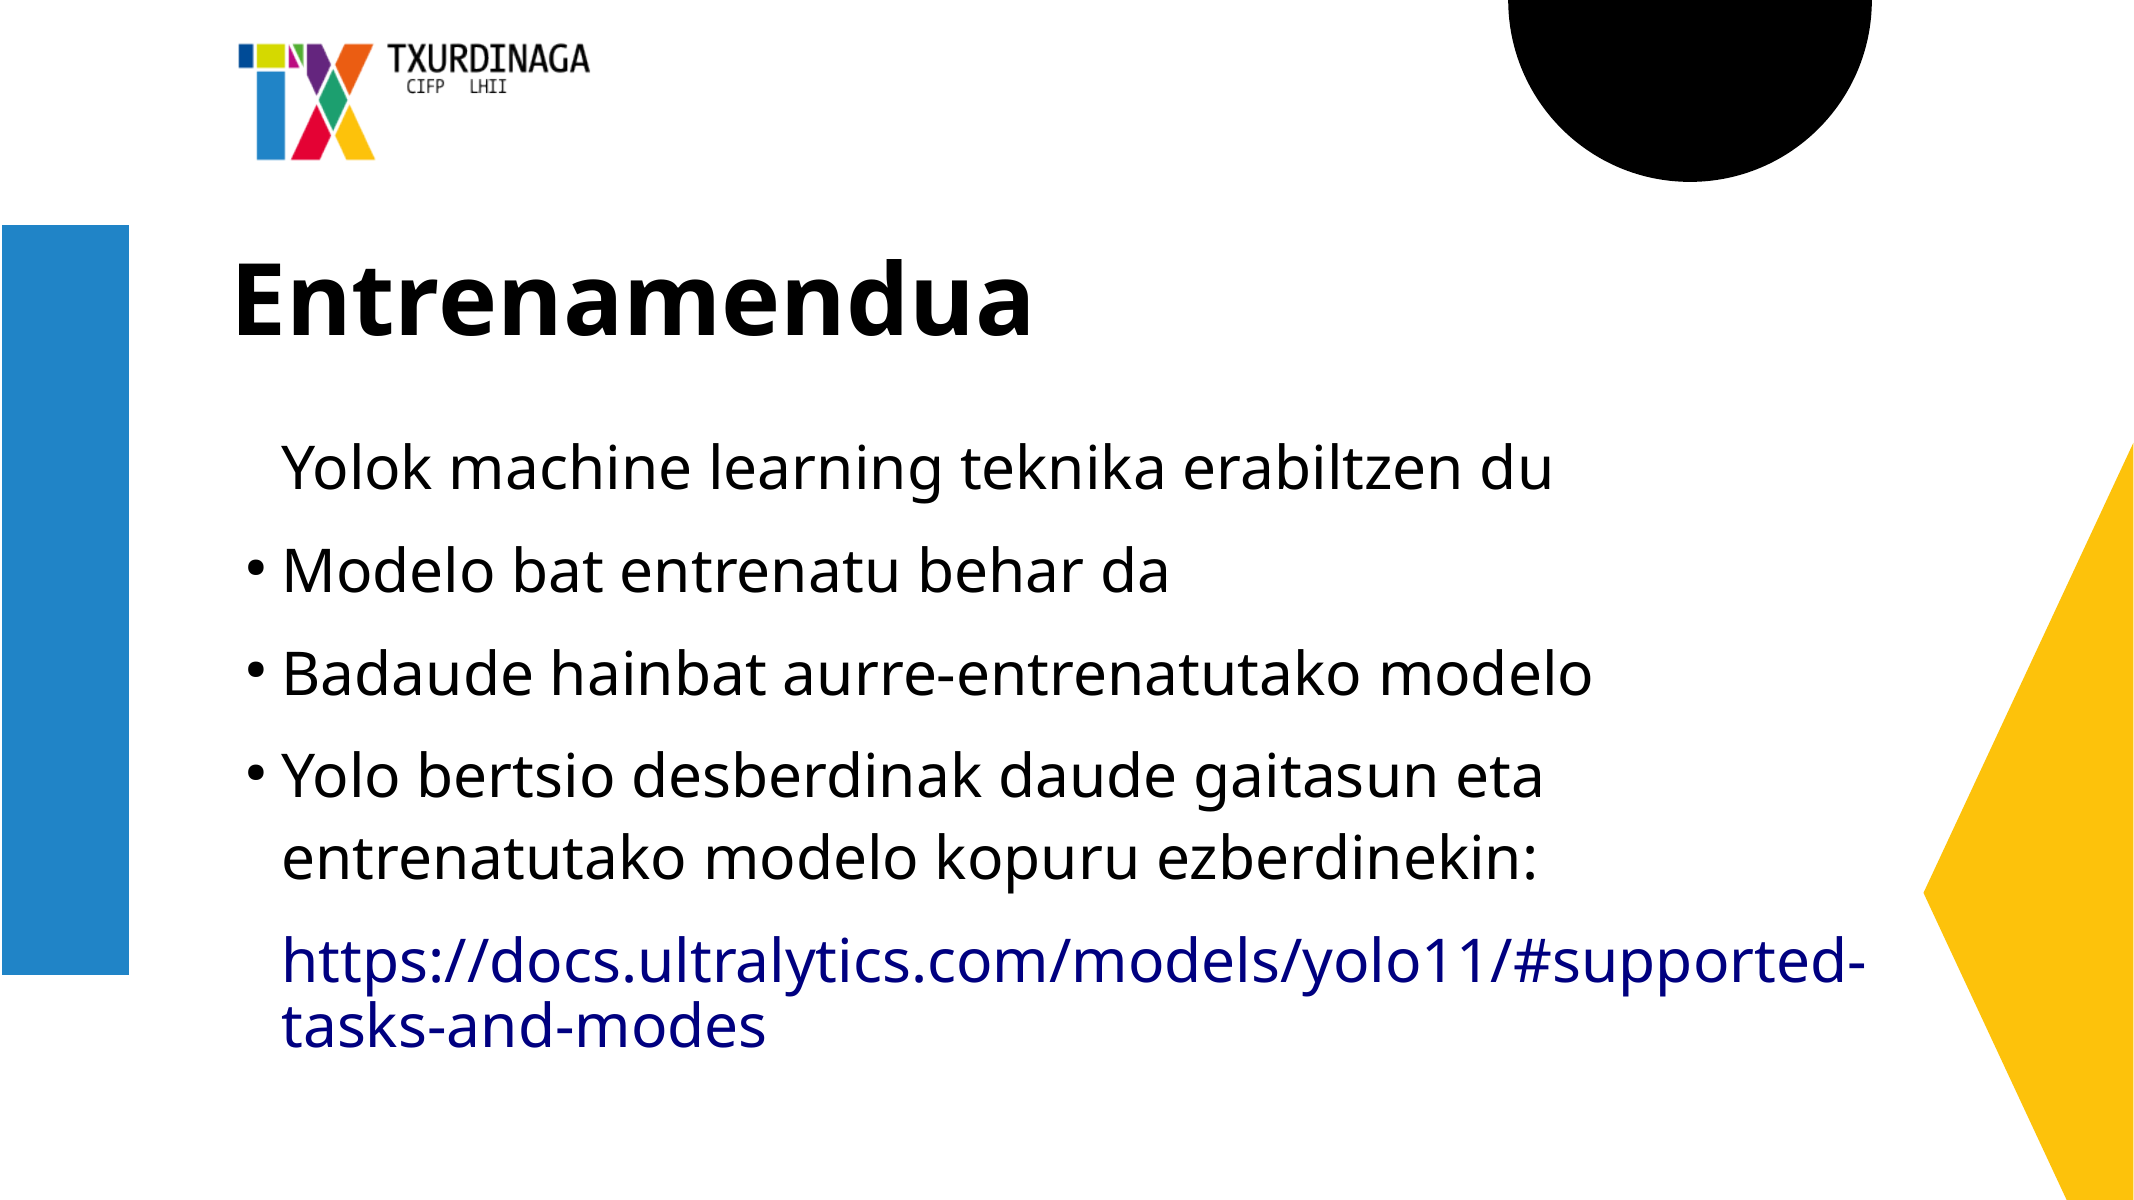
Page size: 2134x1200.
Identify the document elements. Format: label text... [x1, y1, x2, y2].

picture [230, 36, 599, 168]
list Yolok machine learning teknika erabiltzen du Modelo bat entrenatu behar da Badaude hainbat aurre-entrenatutako modelo Yolo bertsio desberdinak daude gaitasun eta entrenatutako modelo kopuru ezberdinekin: https://docs.ultralytics.com/models/yolo11/#supported-tasks-and-modes [233, 425, 1872, 1005]
title Entrenamendua [230, 192, 1869, 400]
